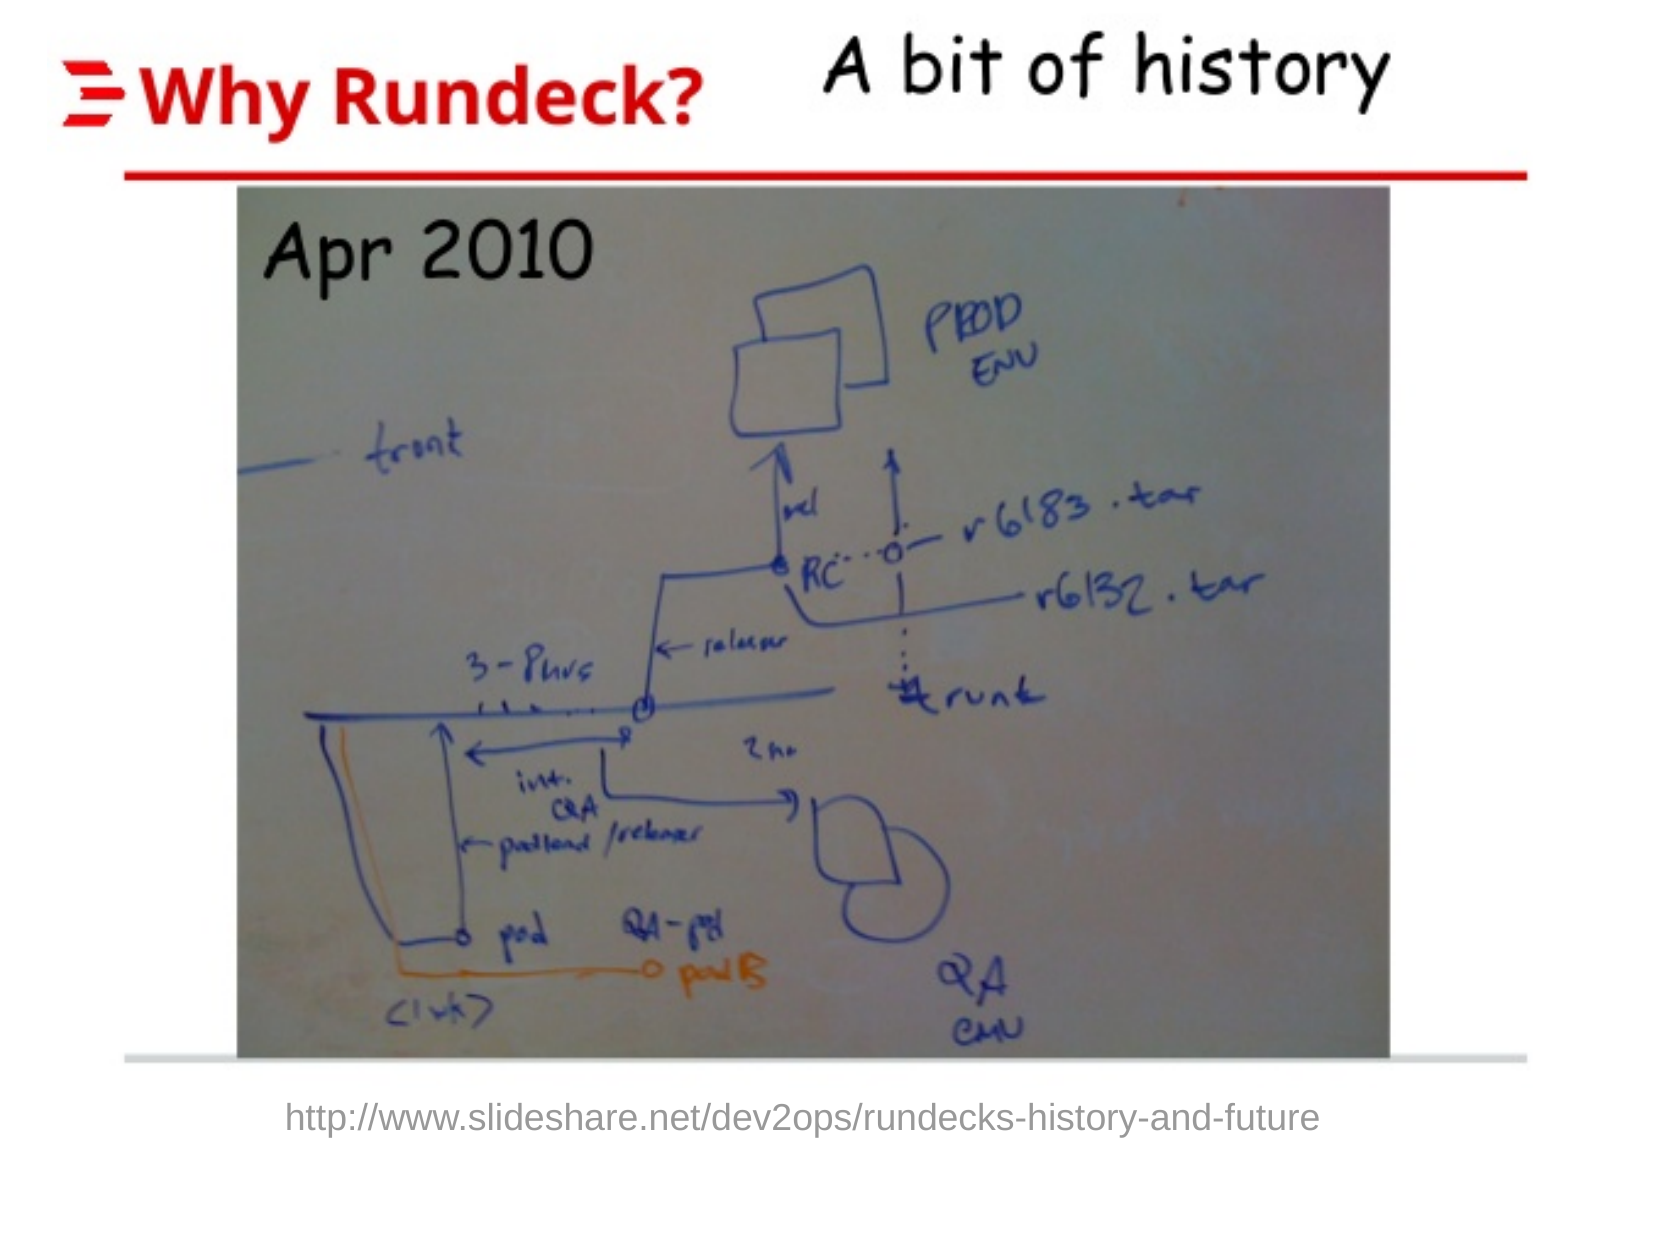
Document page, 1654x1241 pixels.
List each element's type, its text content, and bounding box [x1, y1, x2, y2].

picture [47, 0, 1606, 1088]
text_box http://www.slideshare.net/dev2ops/rundecks-history-and-future [270, 1089, 1654, 1188]
